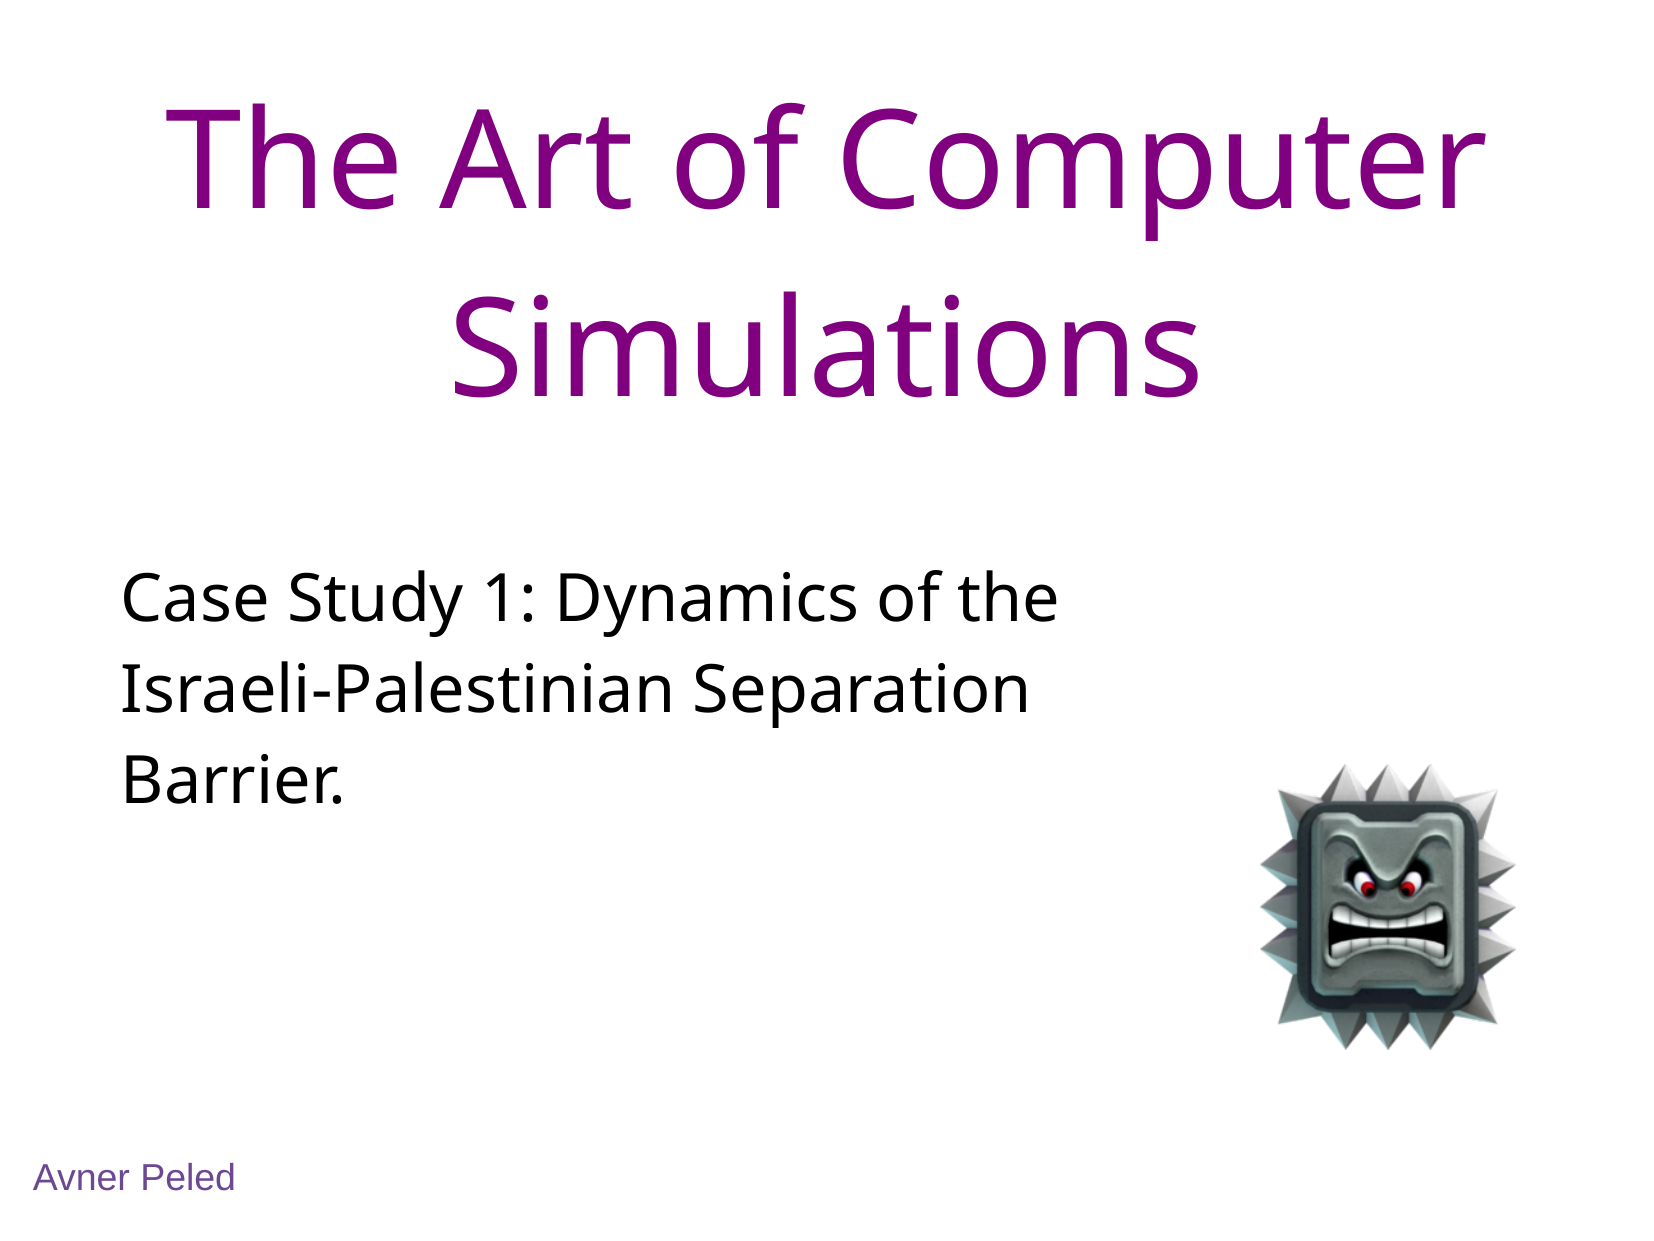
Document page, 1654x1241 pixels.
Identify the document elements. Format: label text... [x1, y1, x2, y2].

picture [1260, 764, 1516, 1051]
text_box Avner Peled [18, 1148, 529, 1206]
text_box Case Study 1: Dynamics of the Israeli-Palestinian Separation Barrier. [105, 542, 1201, 858]
title The Art of Computer Simulations [82, 88, 1571, 410]
